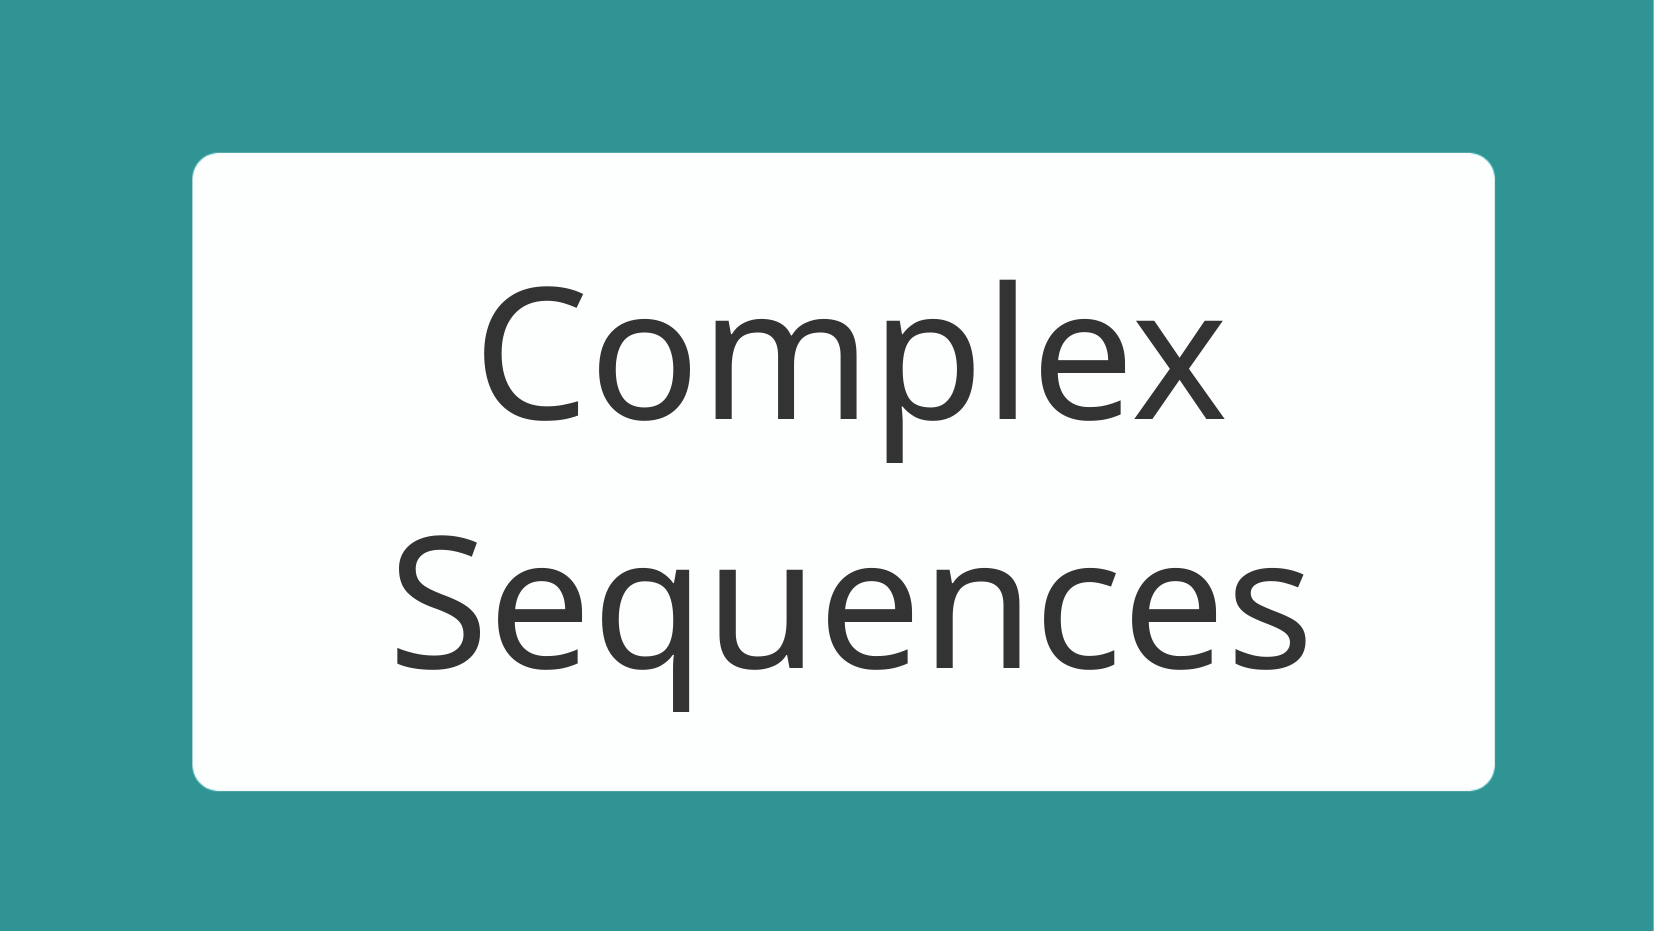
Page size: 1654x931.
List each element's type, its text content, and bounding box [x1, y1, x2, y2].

title Complex Sequences [226, 172, 1477, 773]
picture [0, 0, 1654, 931]
